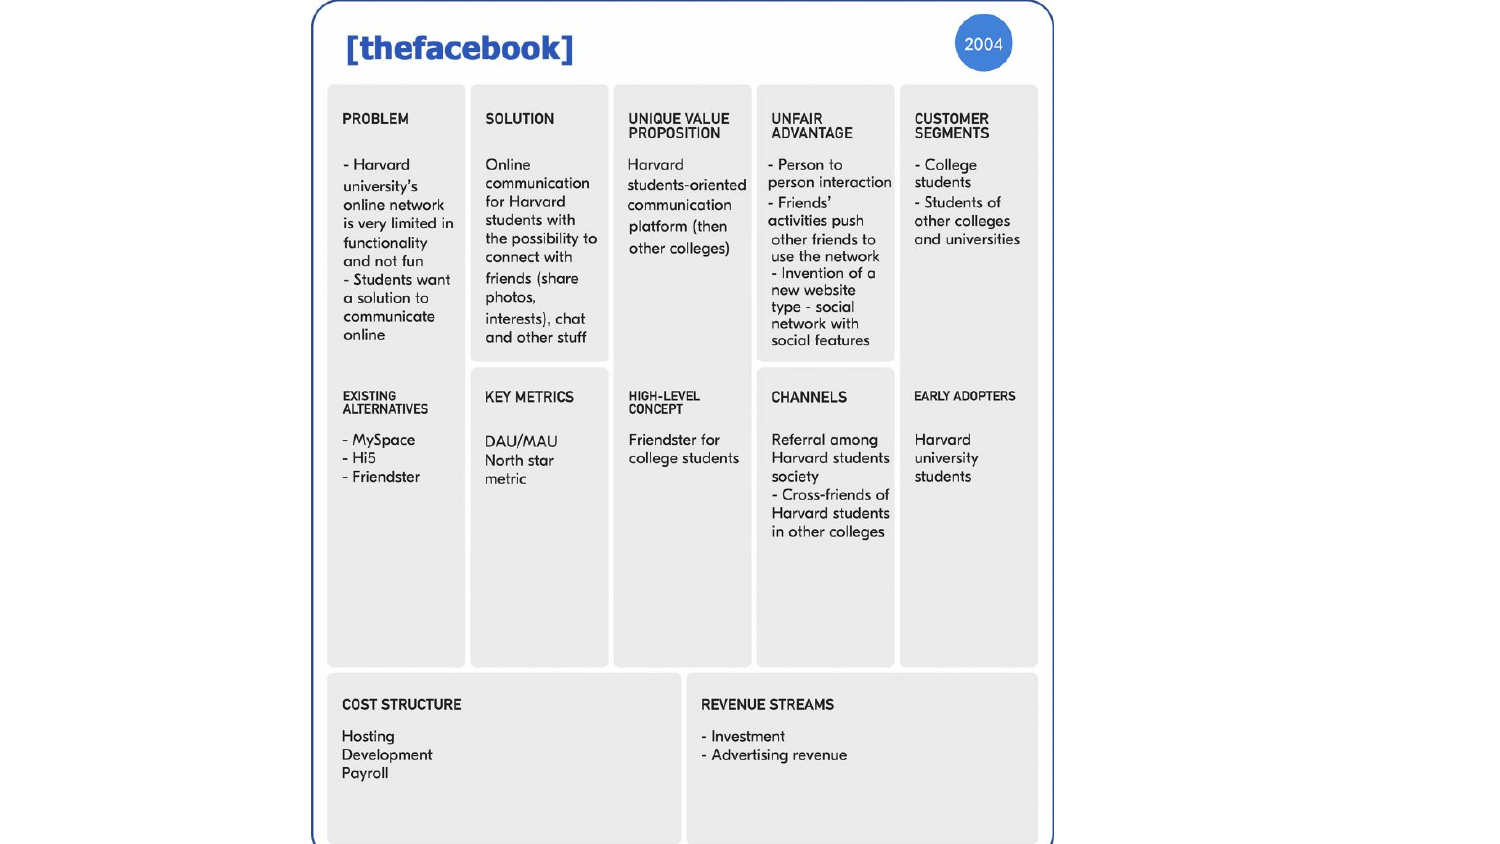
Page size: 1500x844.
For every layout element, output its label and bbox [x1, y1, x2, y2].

picture [311, 0, 1054, 844]
